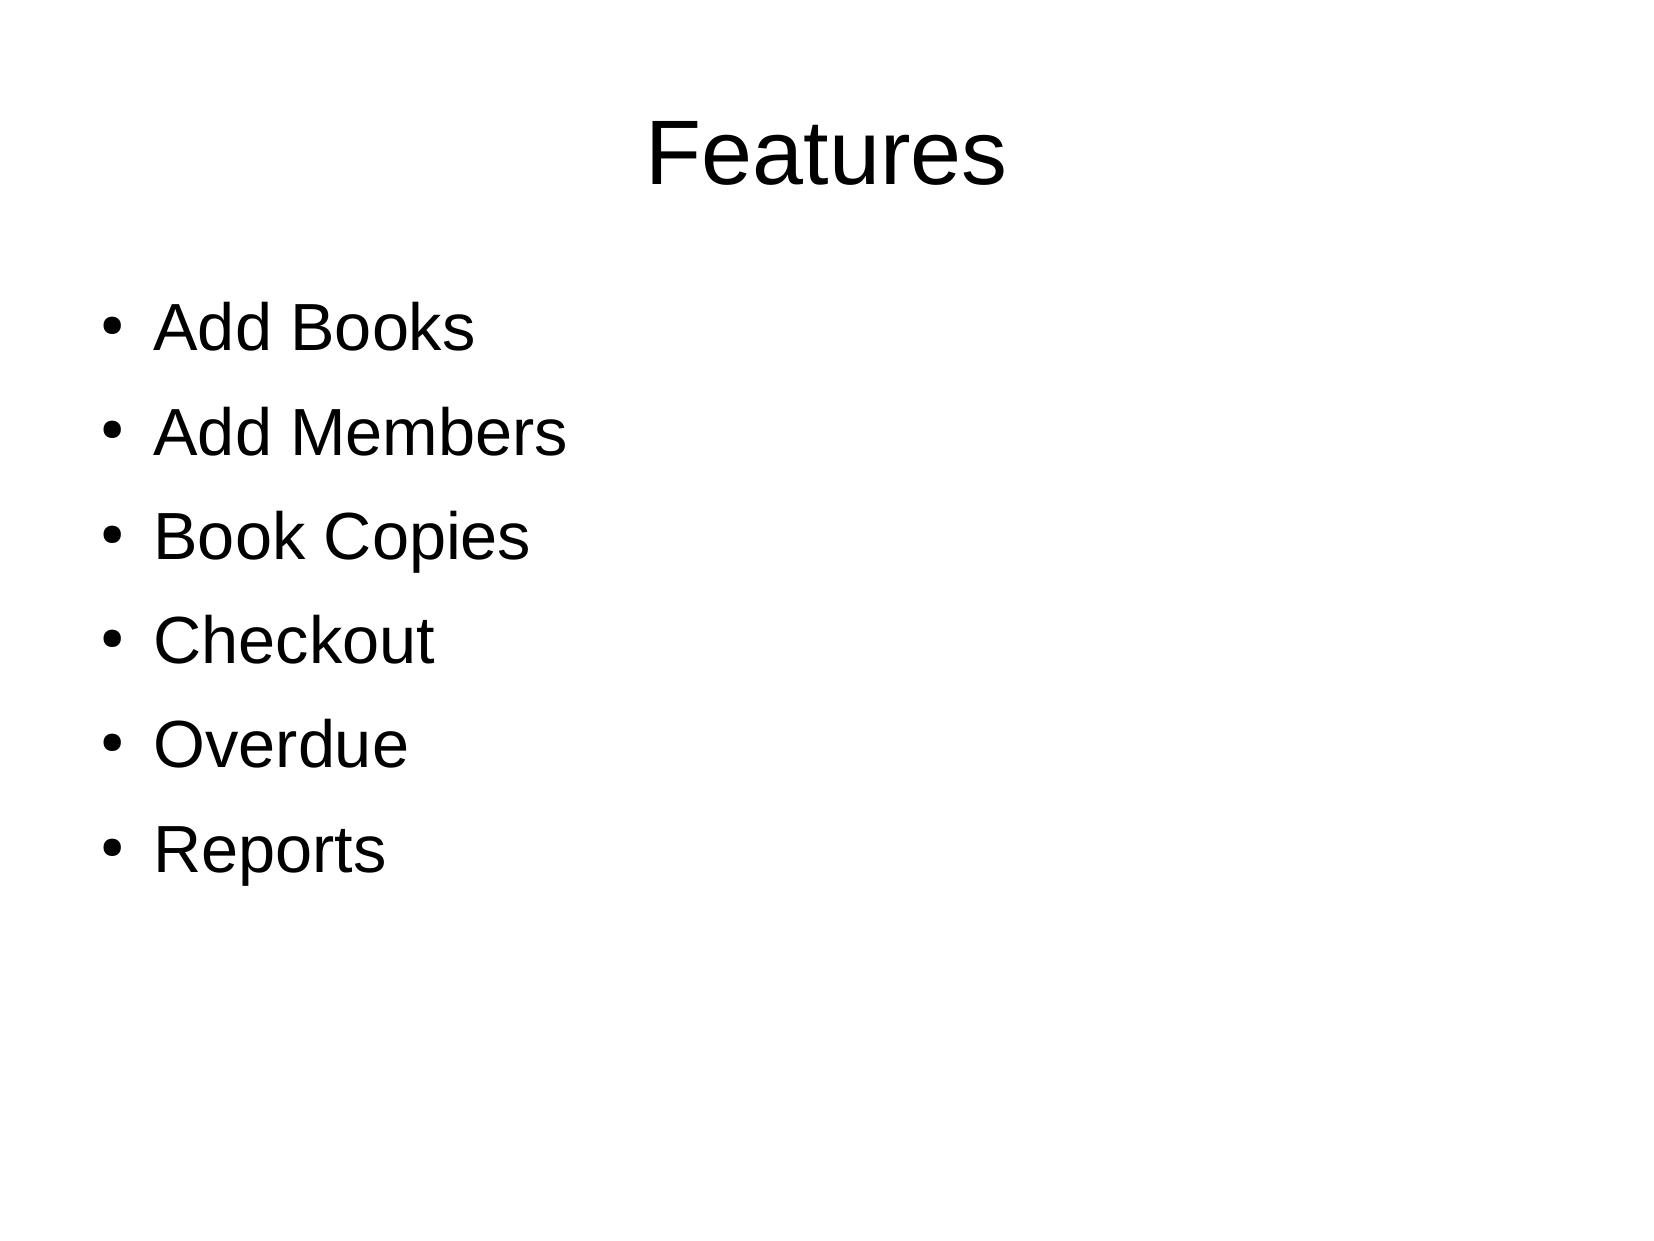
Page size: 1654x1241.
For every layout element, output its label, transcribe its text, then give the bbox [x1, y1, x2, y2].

list Add Books Add Members Book Copies Checkout Overdue Reports [82, 290, 1571, 1010]
title Features [82, 49, 1571, 257]
